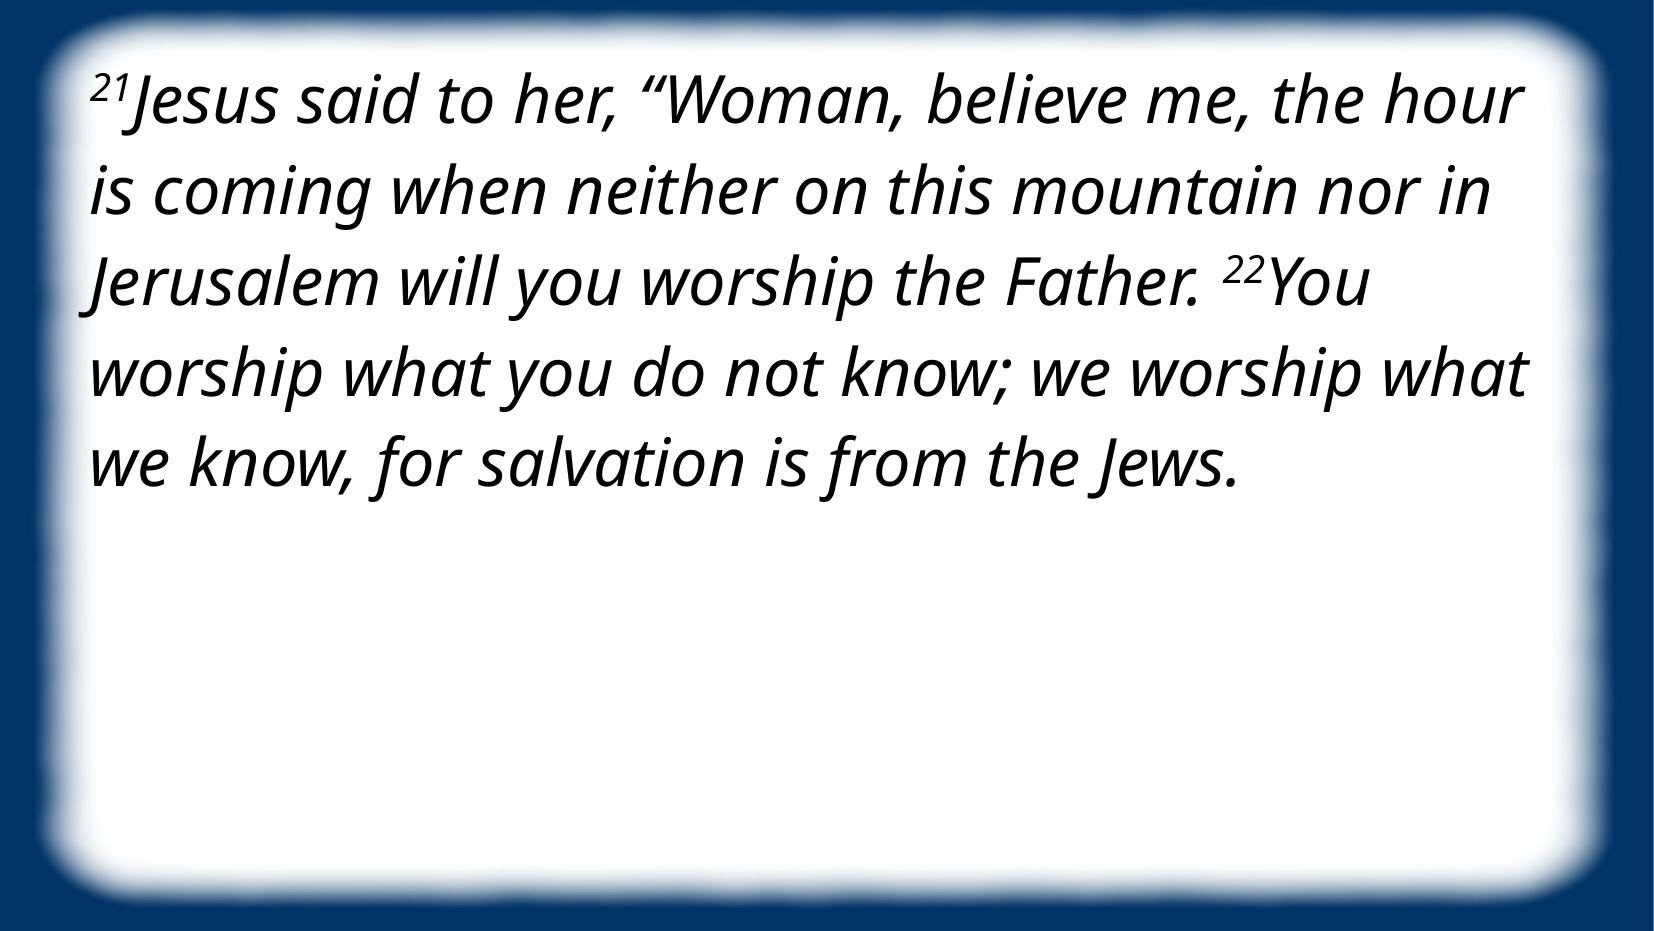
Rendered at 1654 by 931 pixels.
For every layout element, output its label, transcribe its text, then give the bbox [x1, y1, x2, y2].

text_box 21Jesus said to her, “Woman, believe me, the hour is coming when neither on this mountain nor in Jerusalem will you worship the Father. 22You worship what you do not know; we worship what we know, for salvation is from the Jews. [75, 45, 1576, 526]
picture [0, 0, 1654, 931]
